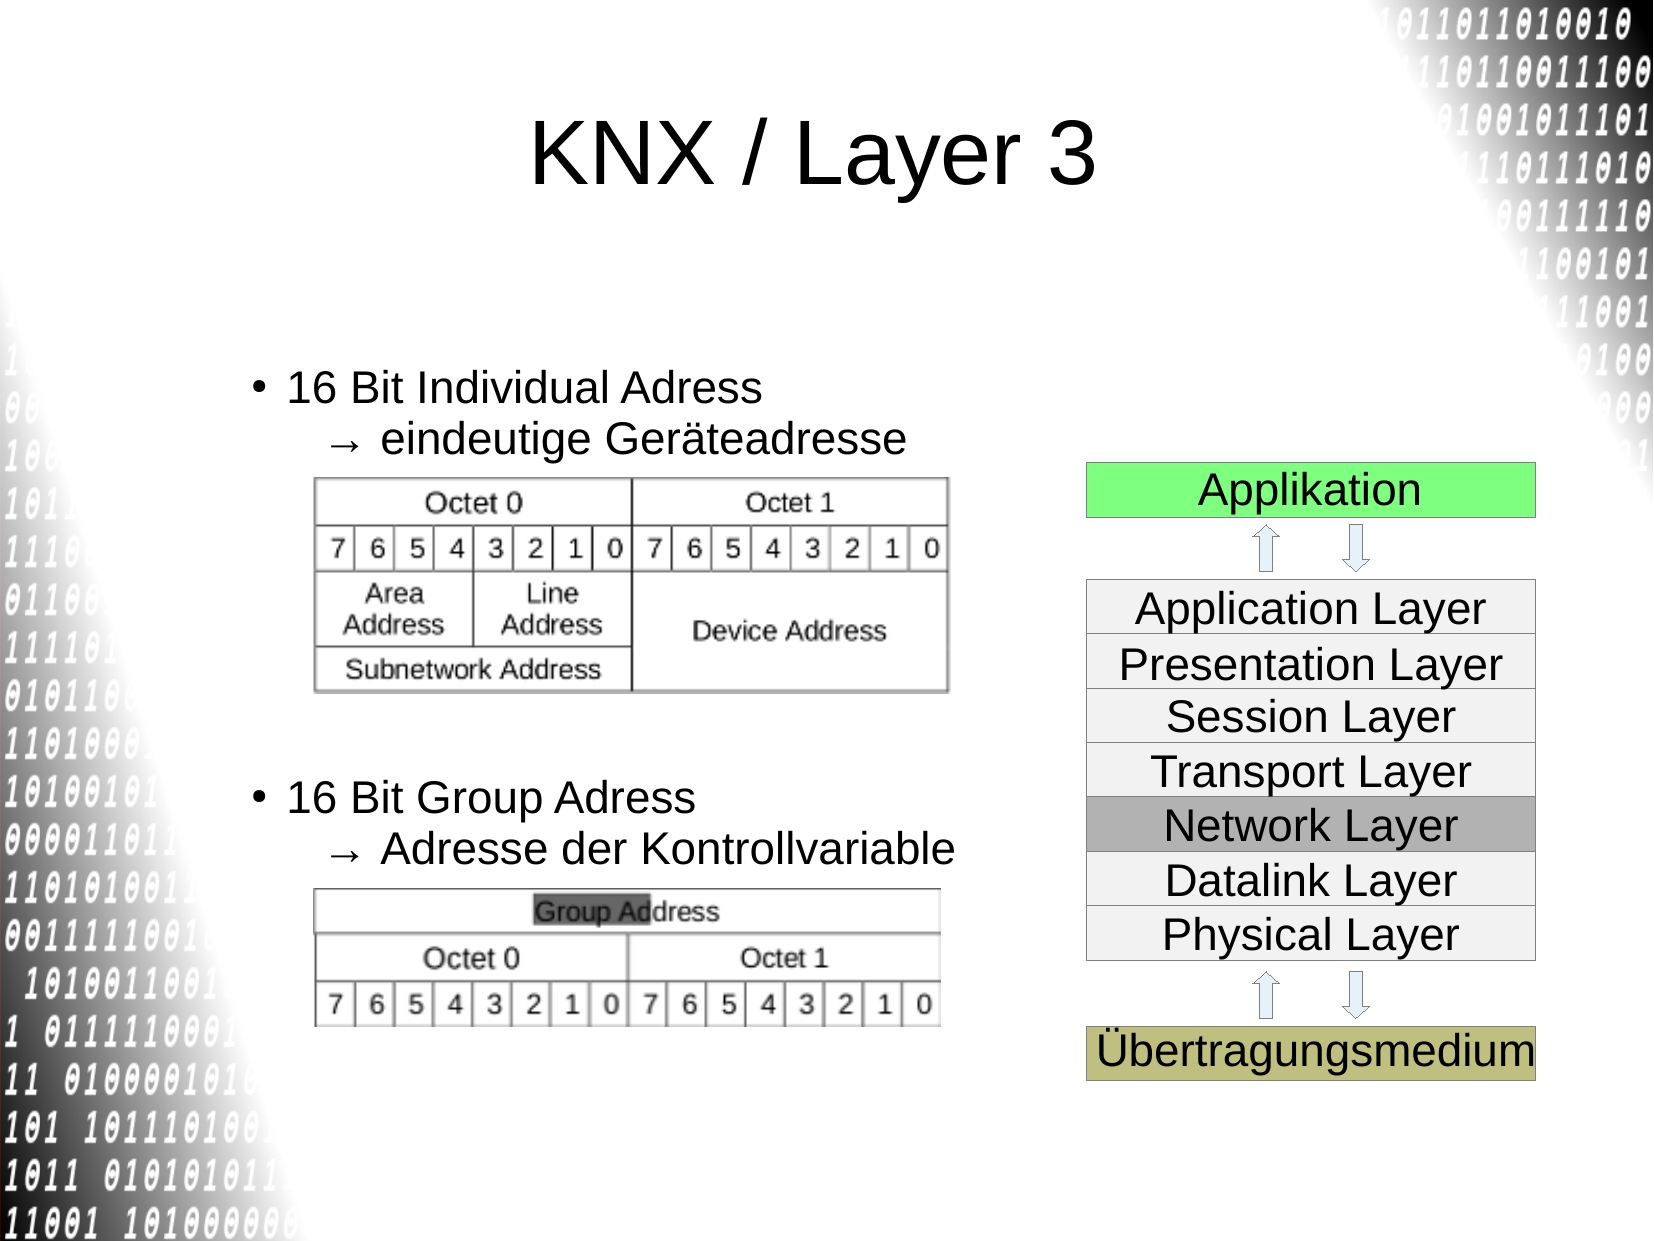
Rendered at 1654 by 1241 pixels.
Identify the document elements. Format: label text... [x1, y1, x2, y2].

text_box 16 Bit Individual Adress → eindeutige Geräteadresse 16 Bit Group Adress → Adresse der Kontrollvariable [236, 354, 1170, 934]
text_box Application Layer [1170, 575, 1536, 631]
text_box Physical Layer [1086, 901, 1536, 968]
text_box Datalink Layer [1170, 847, 1536, 901]
text_box Transport Layer [1170, 738, 1536, 792]
text_box Presentation Layer [1170, 631, 1536, 684]
text_box [1342, 971, 1370, 1019]
picture [0, 0, 1653, 1241]
text_box [1252, 524, 1280, 572]
text_box Session Layer [1170, 684, 1536, 738]
text_box Network Layer [1170, 792, 1536, 847]
text_box [1252, 971, 1280, 1019]
picture [312, 477, 953, 694]
text_box Übertragungsmedium [489, 1018, 1654, 1085]
text_box [1342, 524, 1370, 572]
text_box Applikation [1170, 456, 1654, 524]
